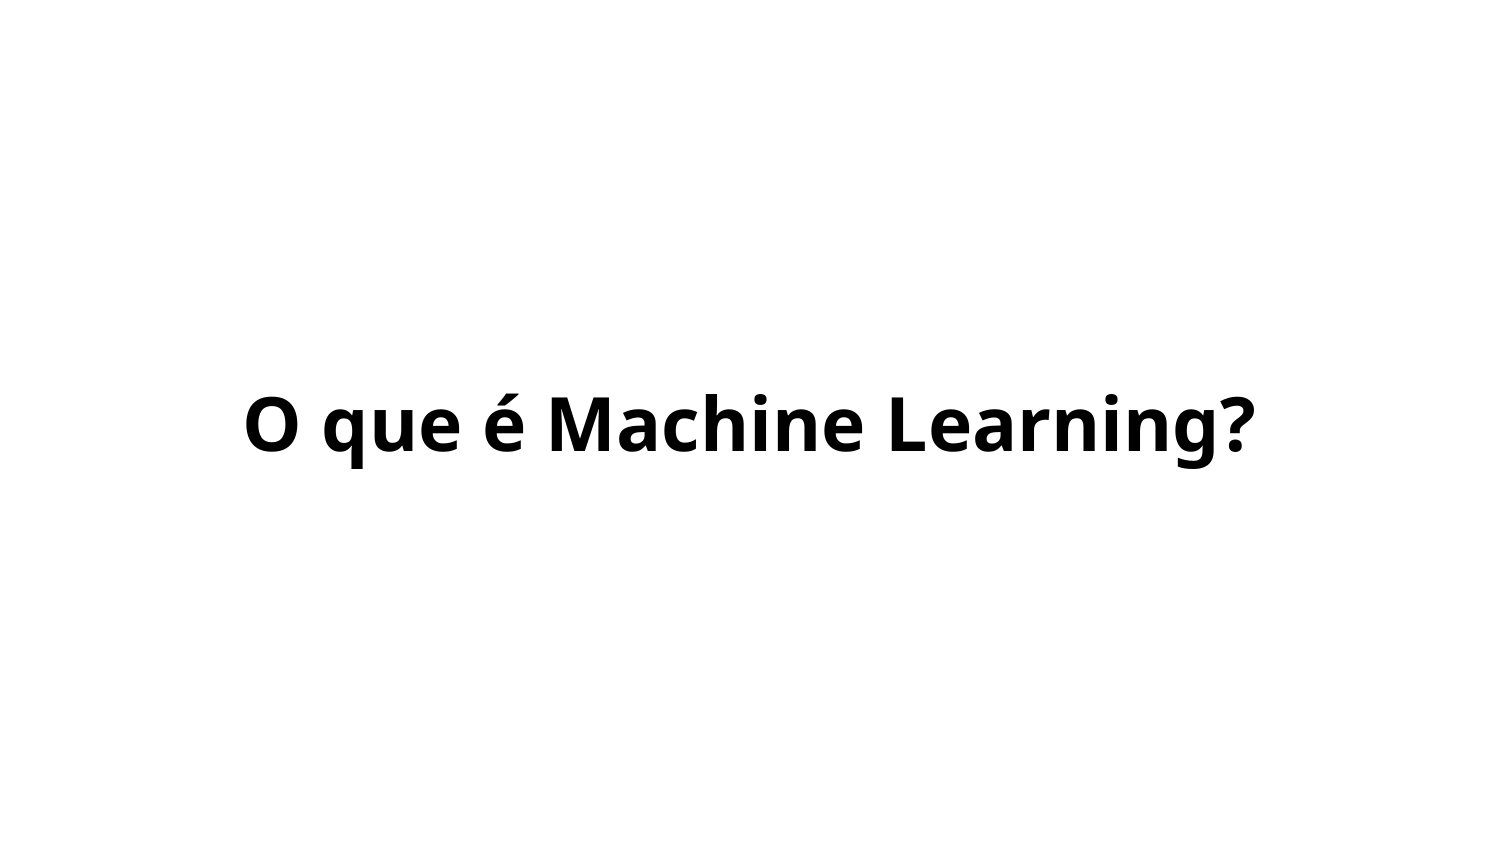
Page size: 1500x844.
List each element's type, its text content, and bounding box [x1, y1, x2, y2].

title O que é Machine Learning? [51, 352, 1449, 491]
